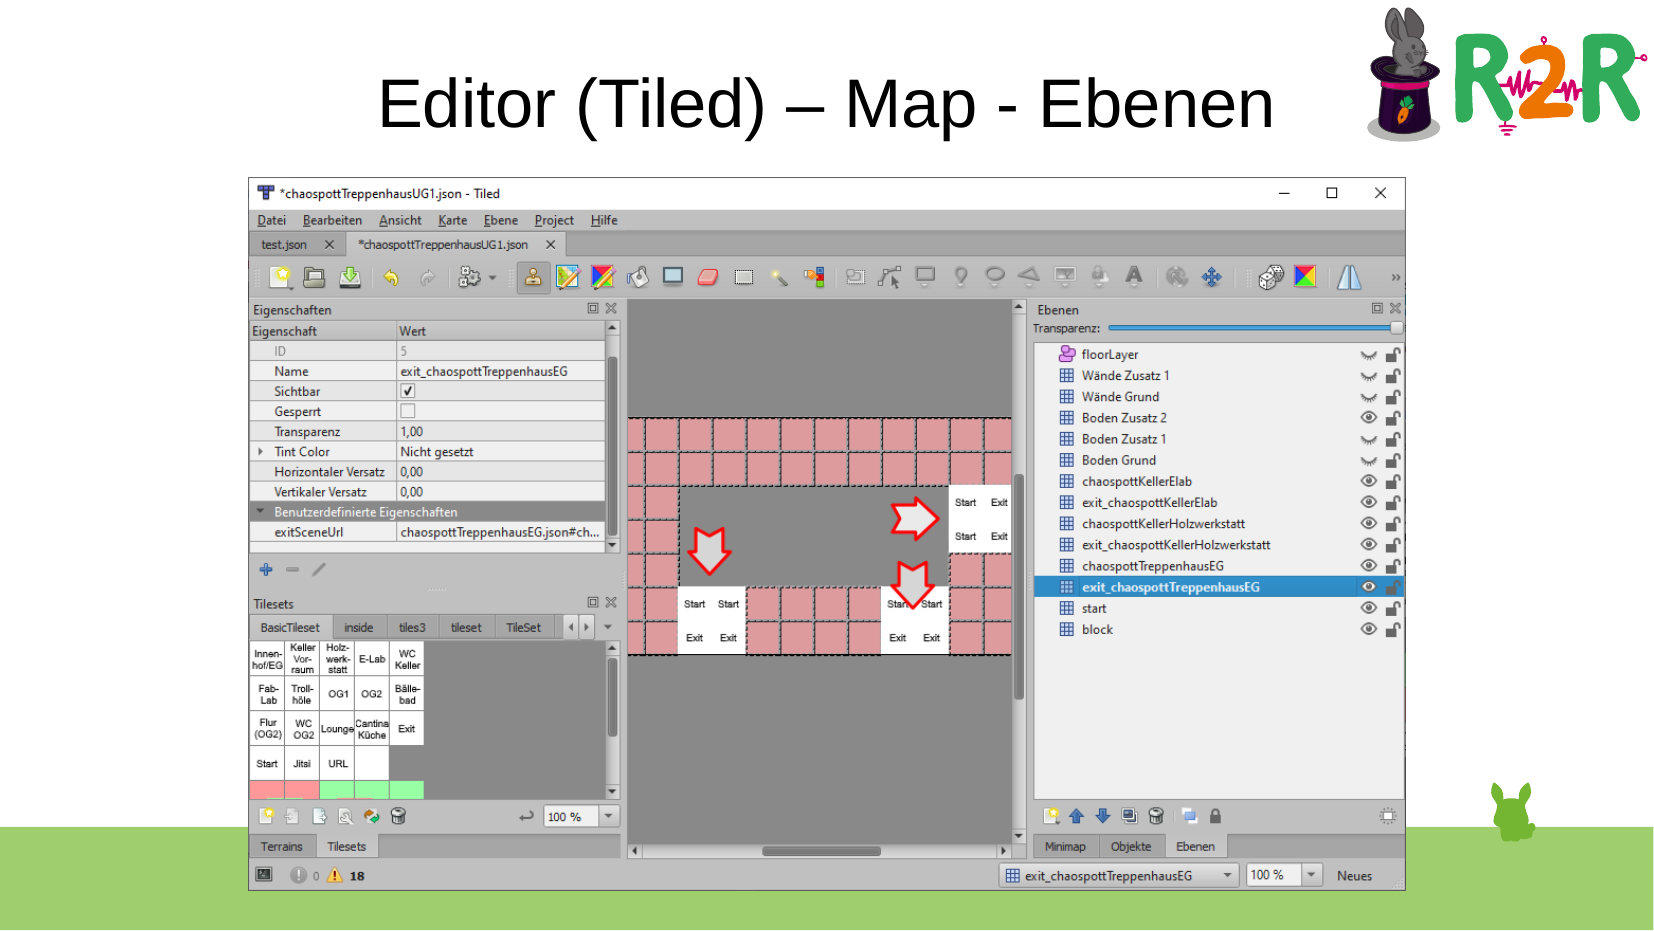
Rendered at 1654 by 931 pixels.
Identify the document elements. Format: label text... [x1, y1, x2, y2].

picture [248, 177, 1406, 891]
title Editor (Tiled) – Map - Ebenen [88, 29, 1565, 178]
picture [1358, 0, 1654, 148]
